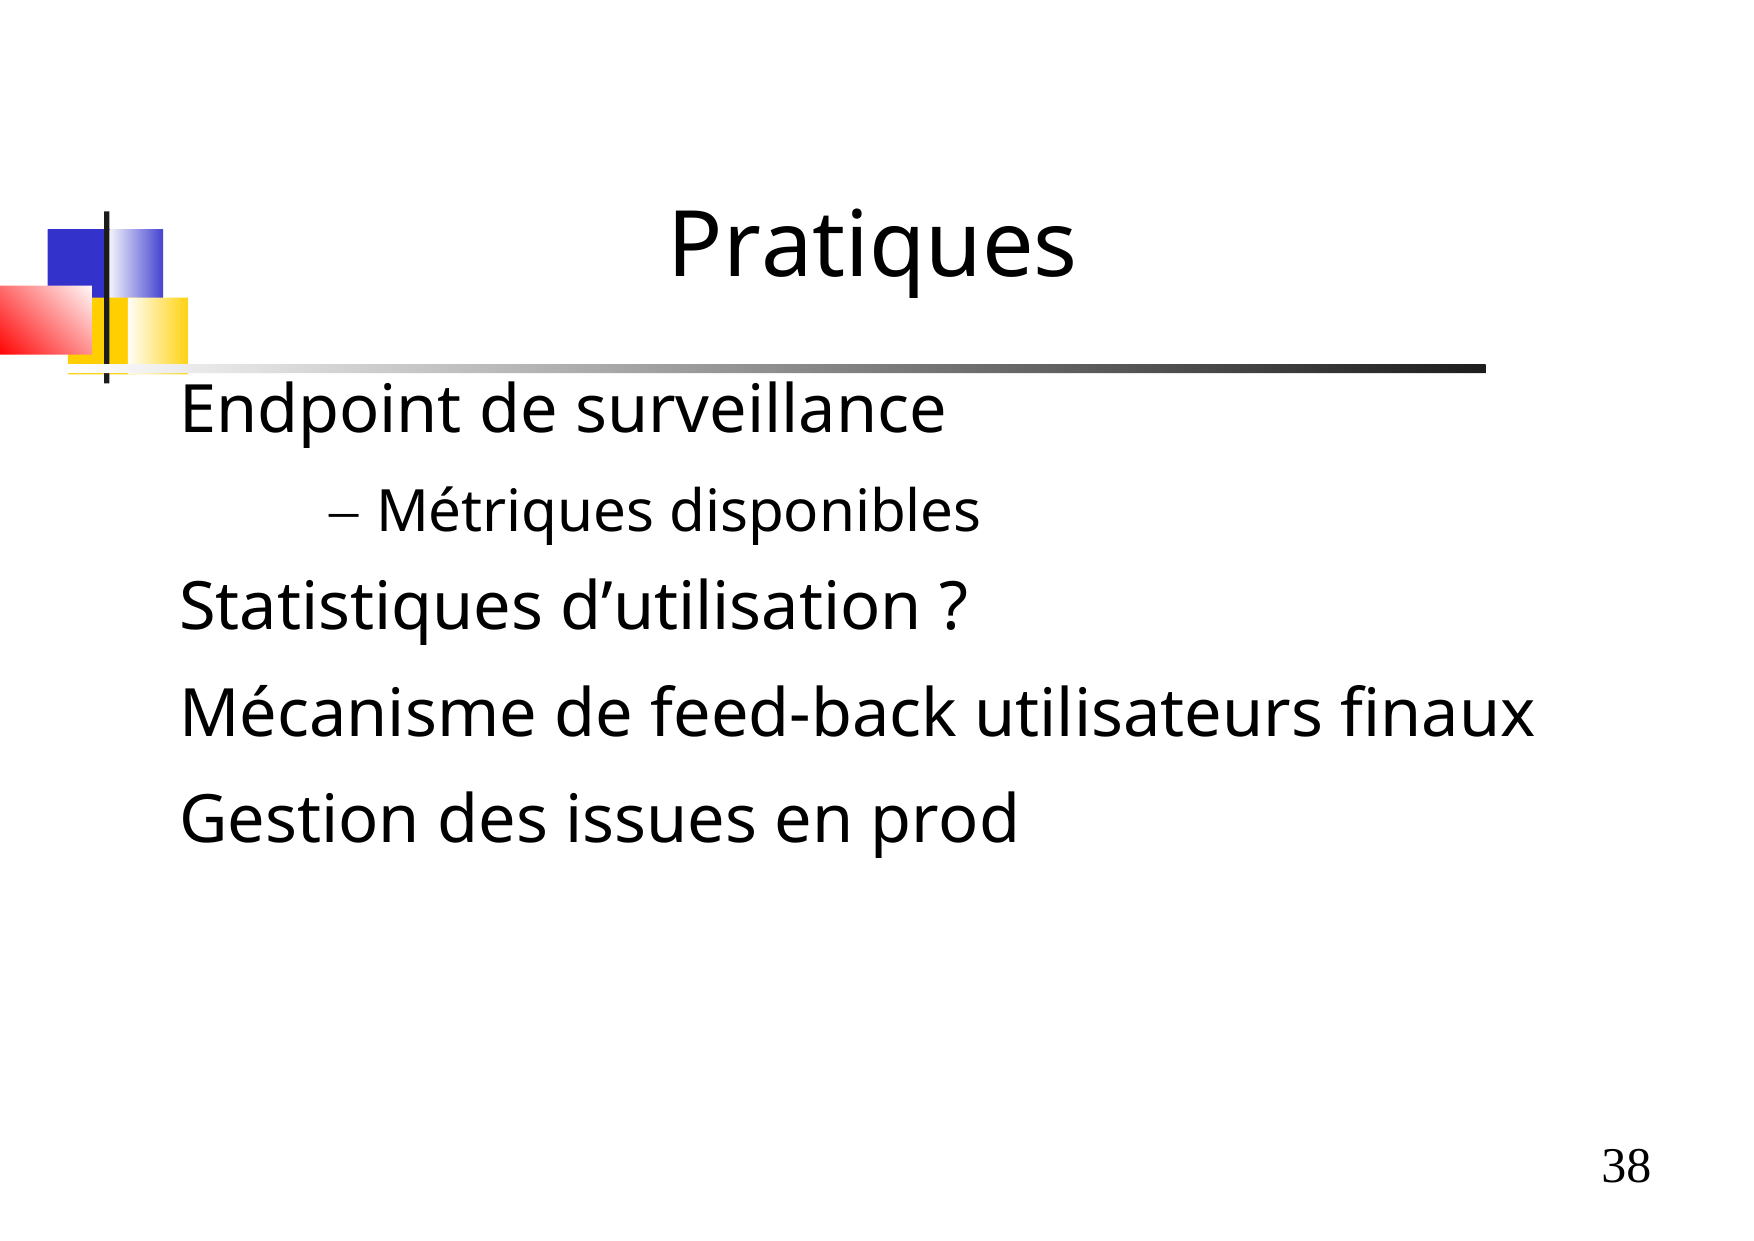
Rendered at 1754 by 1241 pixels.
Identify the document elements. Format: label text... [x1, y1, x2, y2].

list Endpoint de surveillance Métriques disponibles Statistiques d’utilisation ? Mécanisme de feed-back utilisateurs finaux Gestion des issues en prod [179, 371, 1567, 1091]
title Pratiques [179, 139, 1567, 351]
